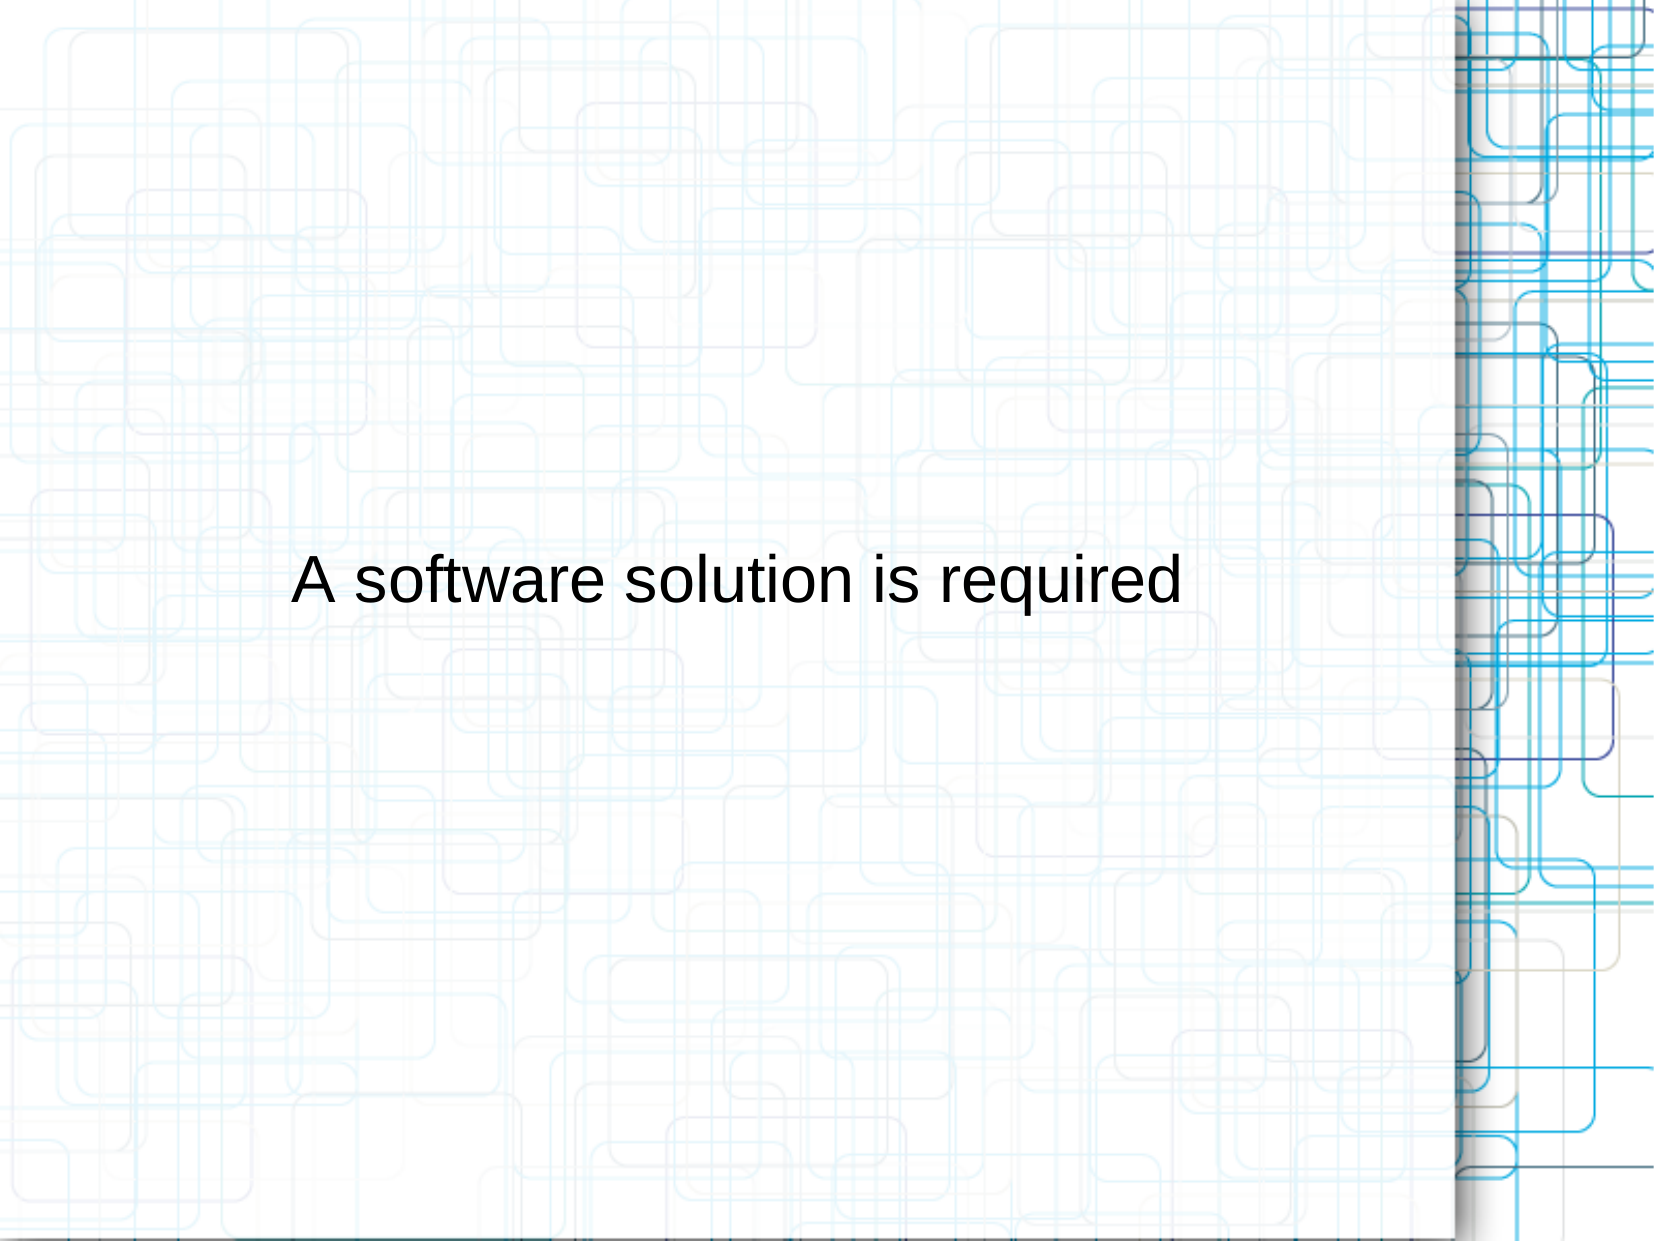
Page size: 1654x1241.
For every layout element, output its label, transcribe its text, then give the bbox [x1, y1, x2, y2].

picture [0, 0, 1654, 1241]
subtitle A software solution is required [59, 49, 1418, 1109]
